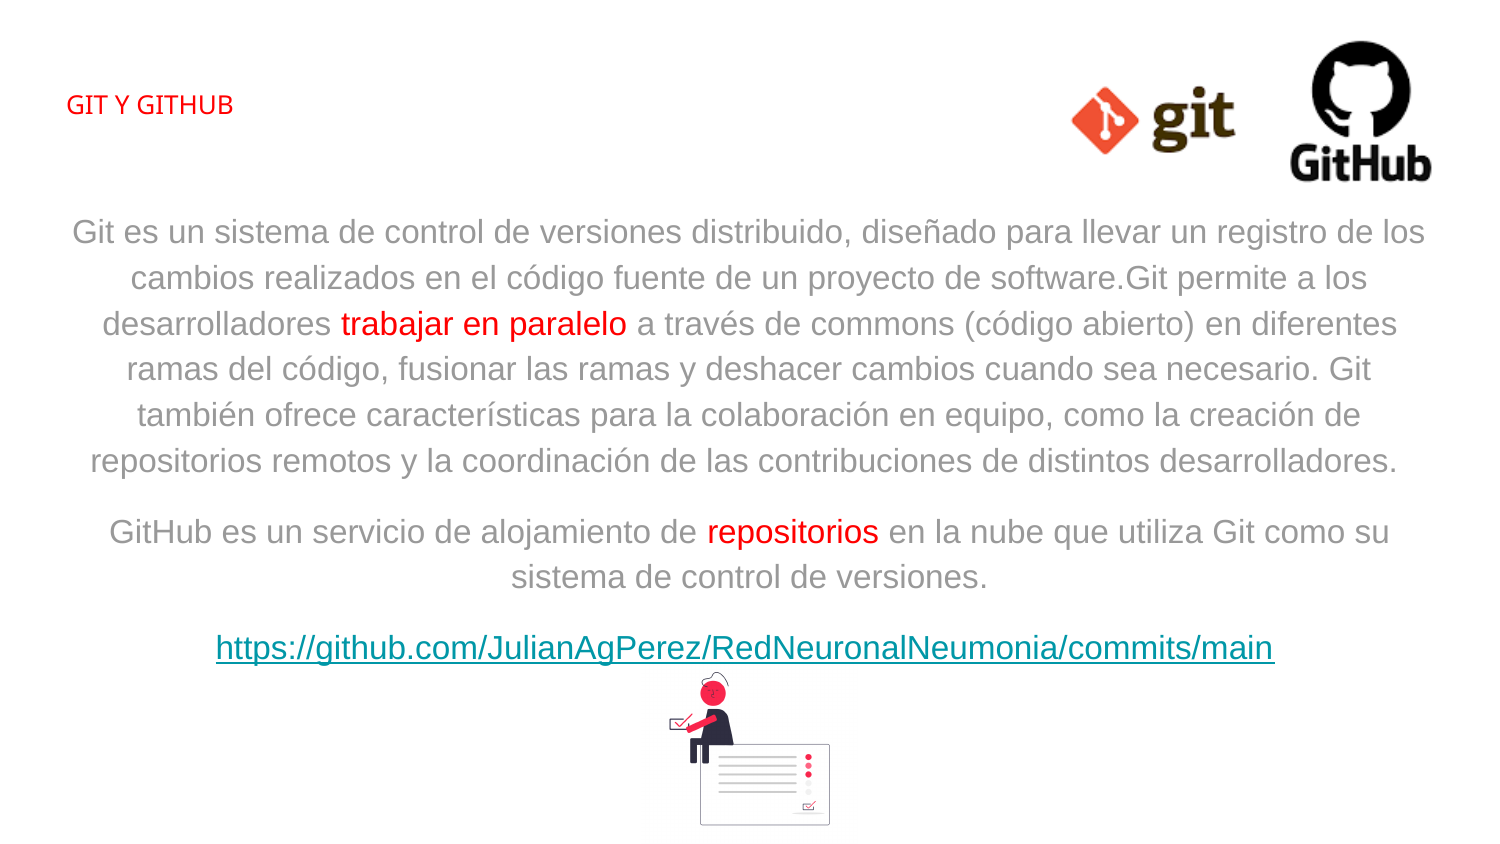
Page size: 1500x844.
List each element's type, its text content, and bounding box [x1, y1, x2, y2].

picture [641, 750, 858, 844]
title GIT Y GITHUB [51, 72, 1018, 167]
picture [1018, 16, 1488, 189]
list Git es un sistema de control de versiones distribuido, diseñado para llevar un registro de los cambios realizados en el código fuente de un proyecto de software.Git permite a los desarrolladores trabajar en paralelo a través de commons (código abierto) en diferentes ramas del código, fusionar las ramas y deshacer cambios cuando sea necesario. Git también ofrece características para la colaboración en equipo, como la creación de repositorios remotos y la coordinación de las contribuciones de distintos desarrolladores. GitHub es un servicio de alojamiento de repositorios en la nube que utiliza Git como su sistema de control de versiones. https://github.com/JulianAgPerez/RedNeuronalNeumonia/commits/main [51, 189, 1449, 750]
